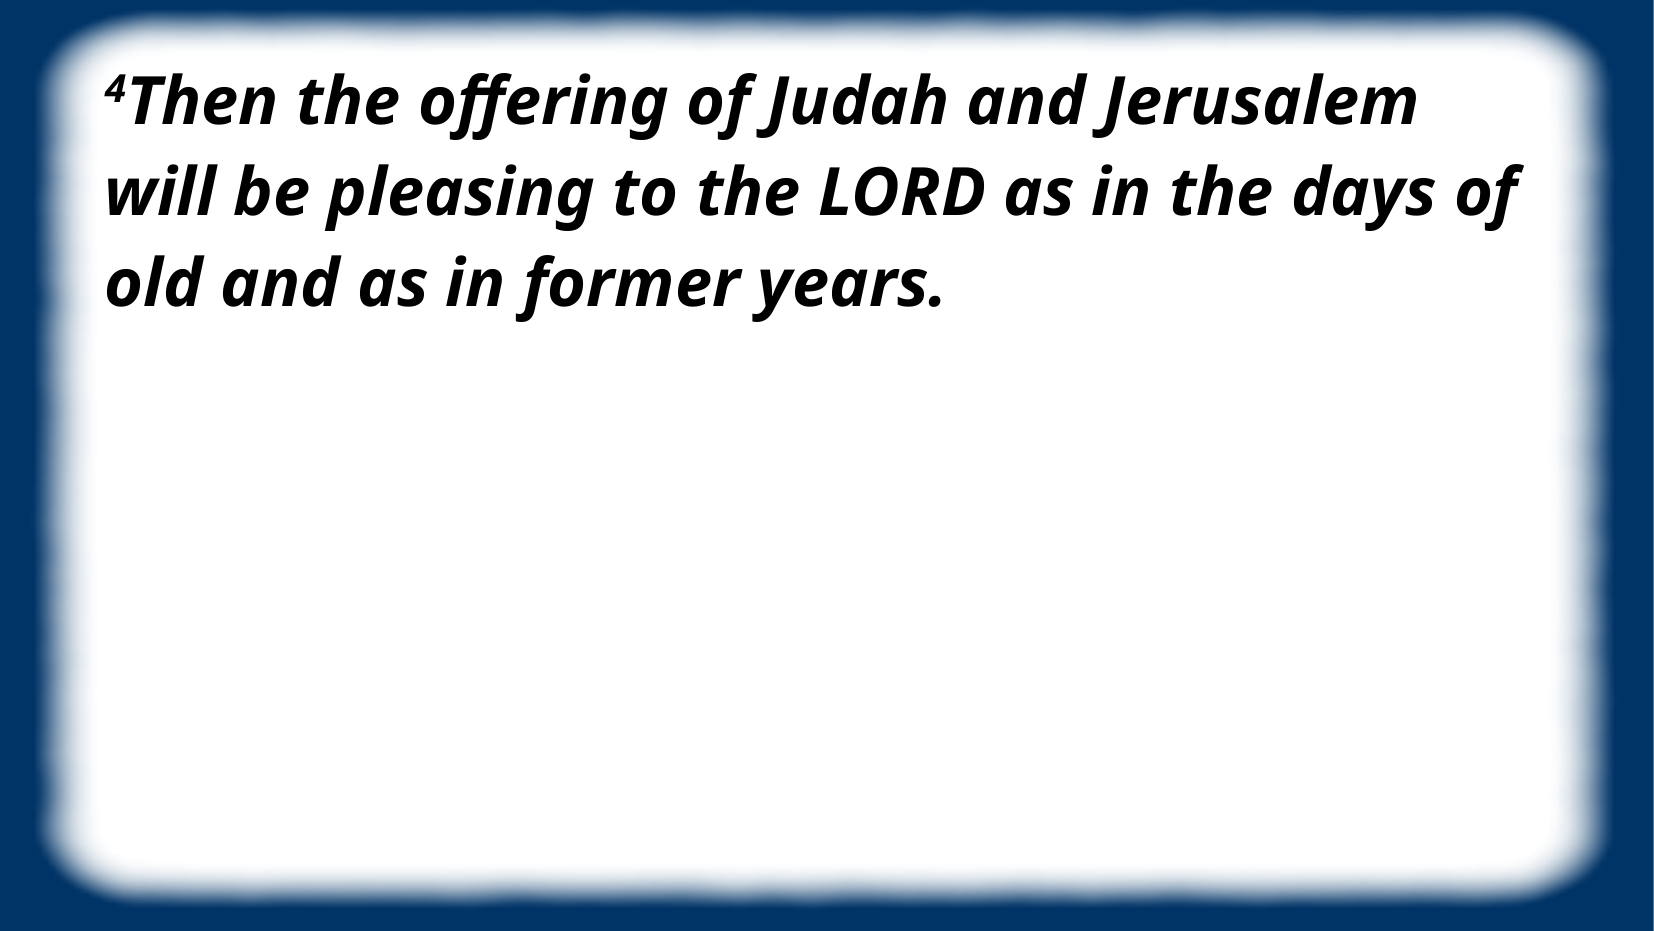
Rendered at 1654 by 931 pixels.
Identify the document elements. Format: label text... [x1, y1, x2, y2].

text_box 4Then the offering of Judah and Jerusalem will be pleasing to the Lord as in the days of old and as in former years. [90, 45, 1561, 327]
picture [0, 0, 1654, 931]
